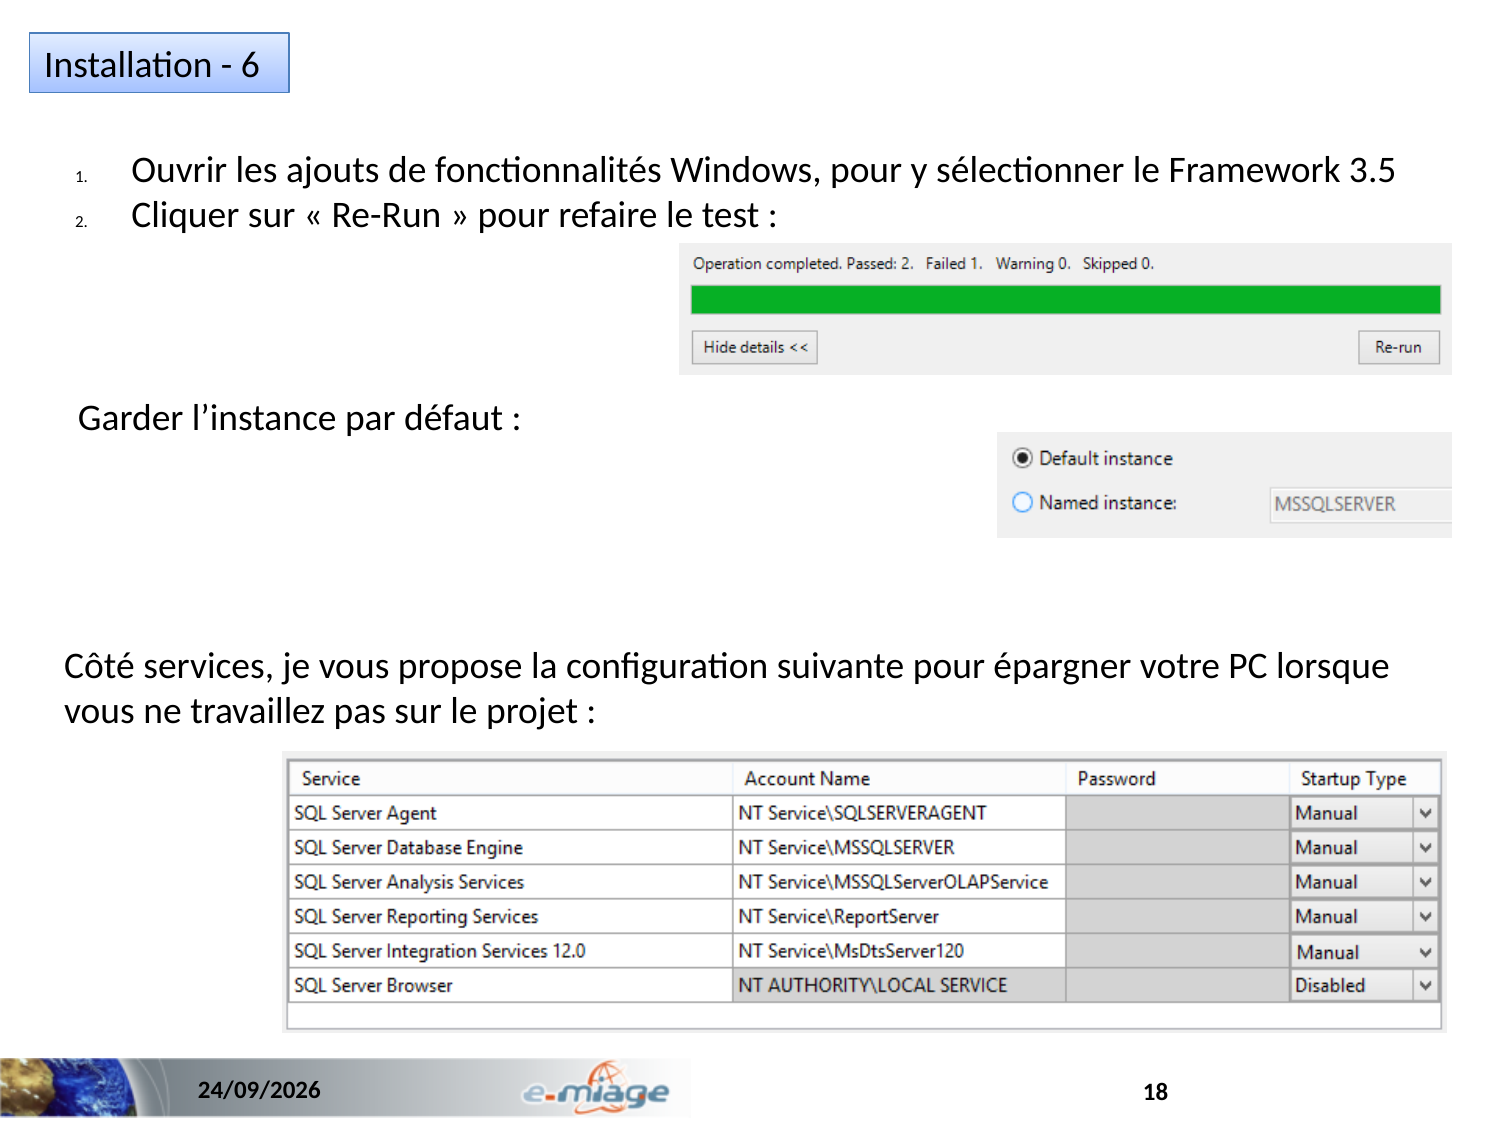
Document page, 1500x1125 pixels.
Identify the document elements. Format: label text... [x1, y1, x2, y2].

text_box Garder l’instance par défaut : [63, 385, 538, 446]
picture [0, 1058, 691, 1118]
picture [997, 432, 1452, 538]
picture [282, 751, 1447, 1033]
text_box Ouvrir les ajouts de fonctionnalités Windows, pour y sélectionner le Framework 3.5 Cliquer sur « Re-Run » pour refaire le test : [60, 137, 1435, 243]
text_box Côté services, je vous propose la configuration suivante pour épargner votre PC lorsque vous ne travaillez pas sur le projet : [49, 633, 1452, 739]
picture [679, 243, 1452, 375]
text_box Installation - 6 [29, 32, 290, 93]
